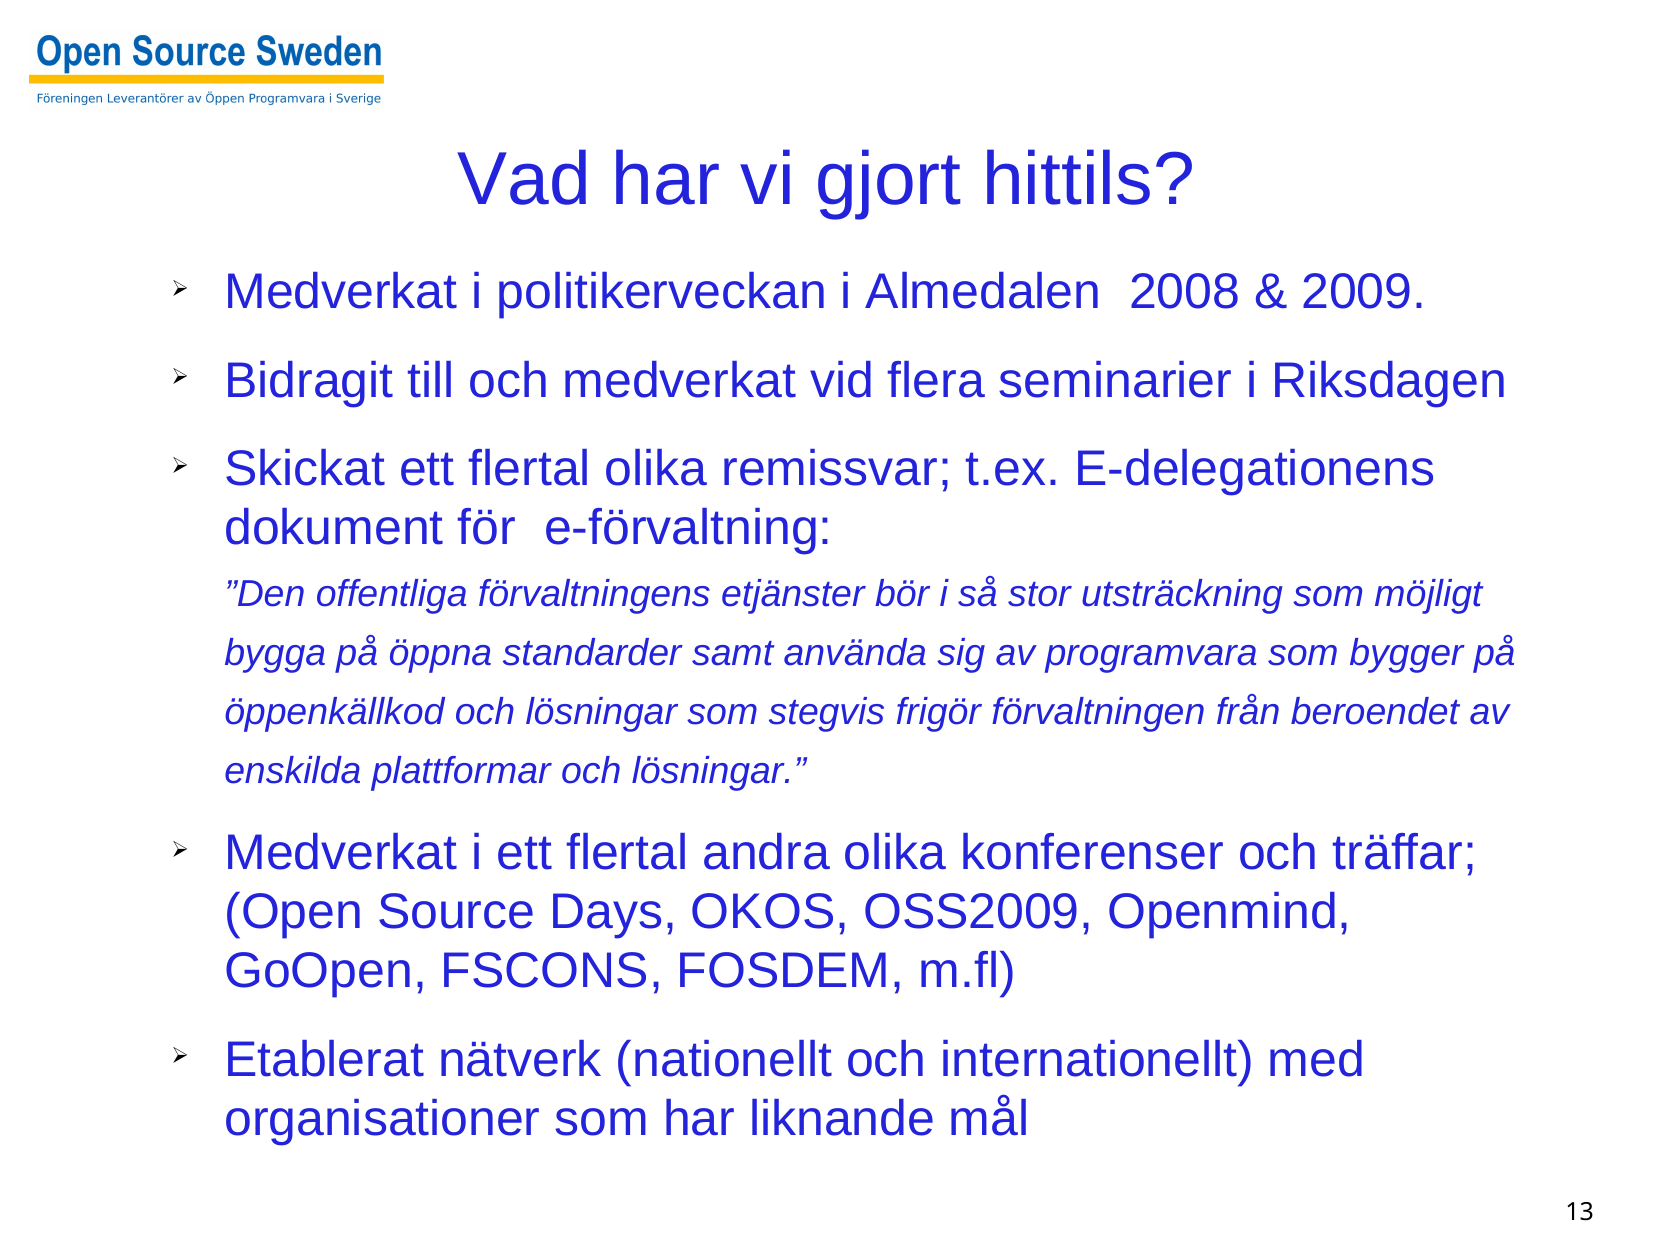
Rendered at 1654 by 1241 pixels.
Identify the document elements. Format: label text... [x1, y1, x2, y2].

picture [29, 29, 384, 112]
list Medverkat i politikerveckan i Almedalen 2008 & 2009. Bidragit till och medverkat vid flera seminarier i Riksdagen Skickat ett flertal olika remissvar; t.ex. E-delegationens dokument för e-förvaltning: ”Den offentliga förvaltningens etjänster bör i så stor utsträckning som möjligt bygga på öppna standarder samt använda sig av programvara som bygger på öppenkällkod och lösningar som stegvis frigör förvaltningen från beroendet av enskilda plattformar och lösningar.” Medverkat i ett flertal andra olika konferenser och träffar; (Open Source Days, OKOS, OSS2009, Openmind, GoOpen, FSCONS, FOSDEM, m.fl) Etablerat nätverk (nationellt och internationellt) med organisationer som har liknande mål [153, 259, 1565, 1146]
title Vad har vi gjort hittils? [82, 114, 1571, 243]
